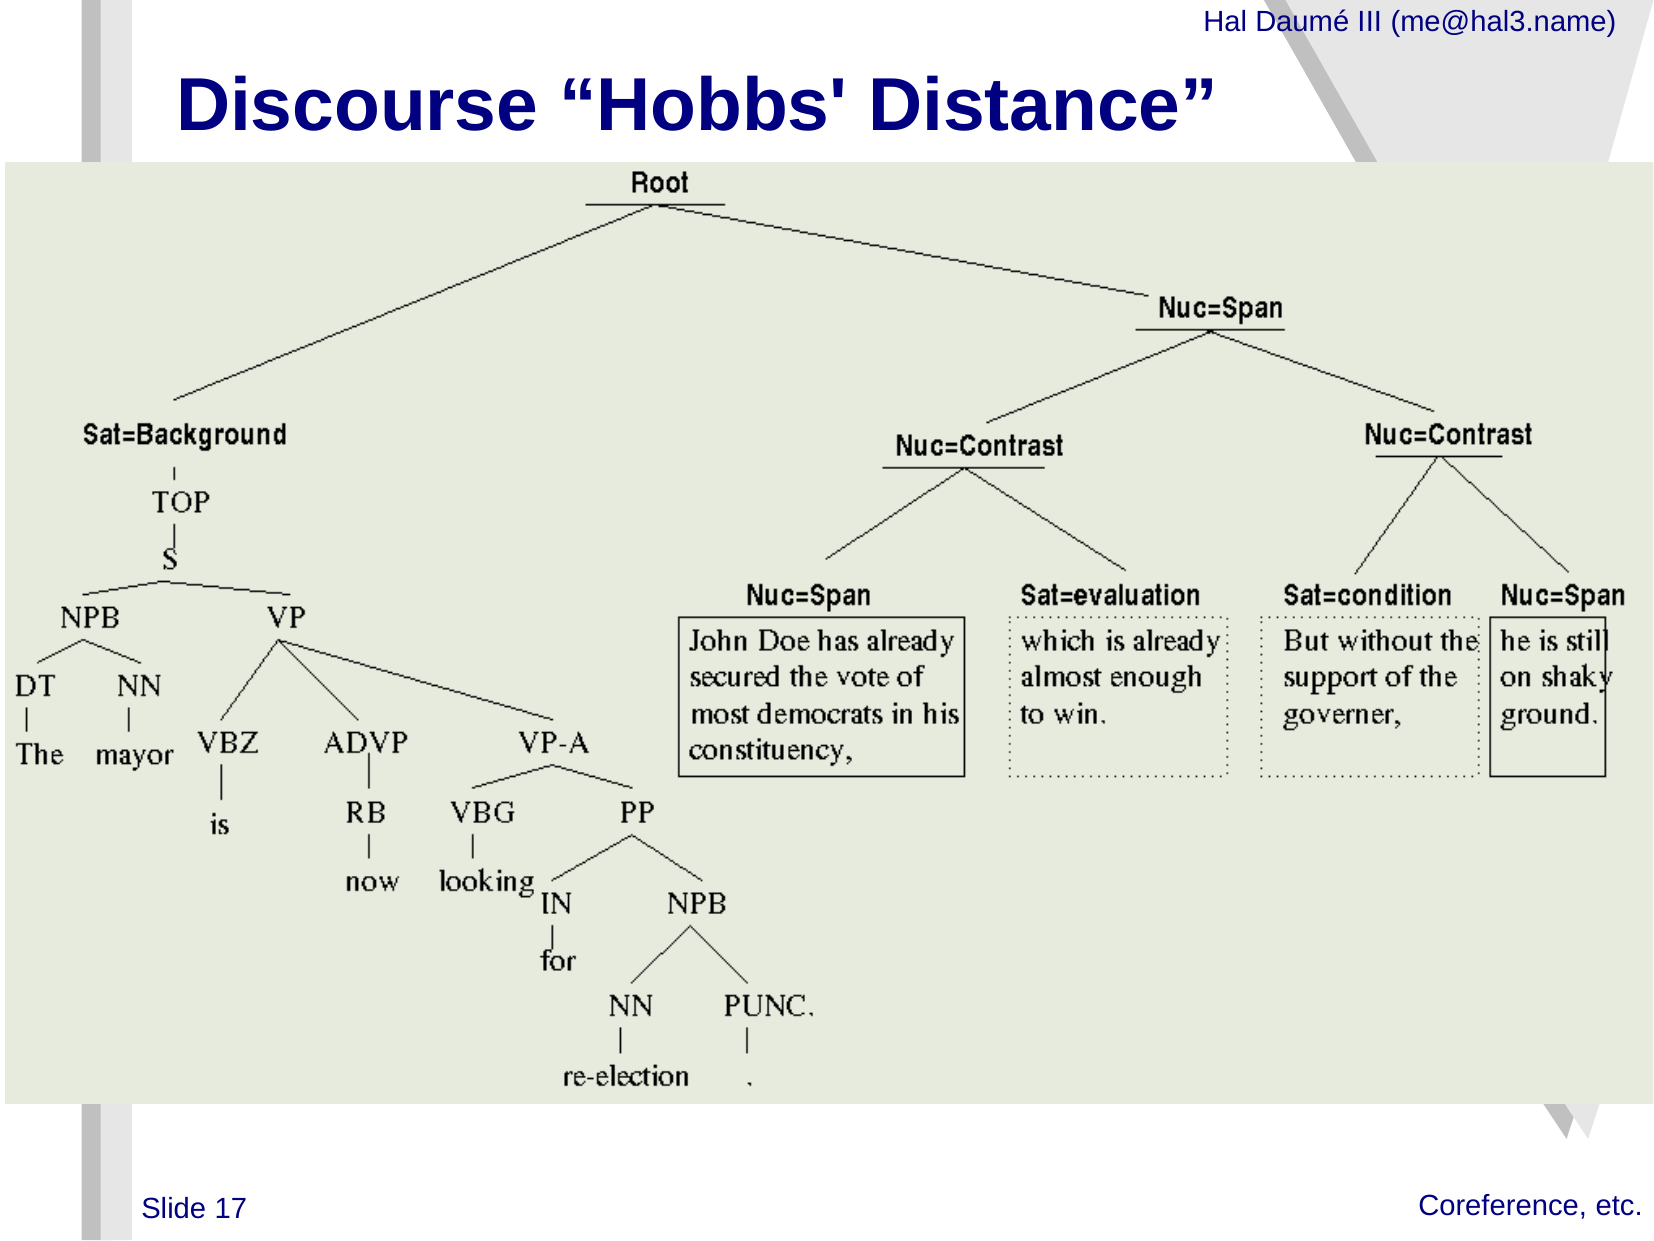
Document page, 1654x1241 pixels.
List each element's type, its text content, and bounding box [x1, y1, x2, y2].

title Discourse “Hobbs' Distance” [176, 44, 1509, 162]
picture [5, 162, 1654, 1104]
